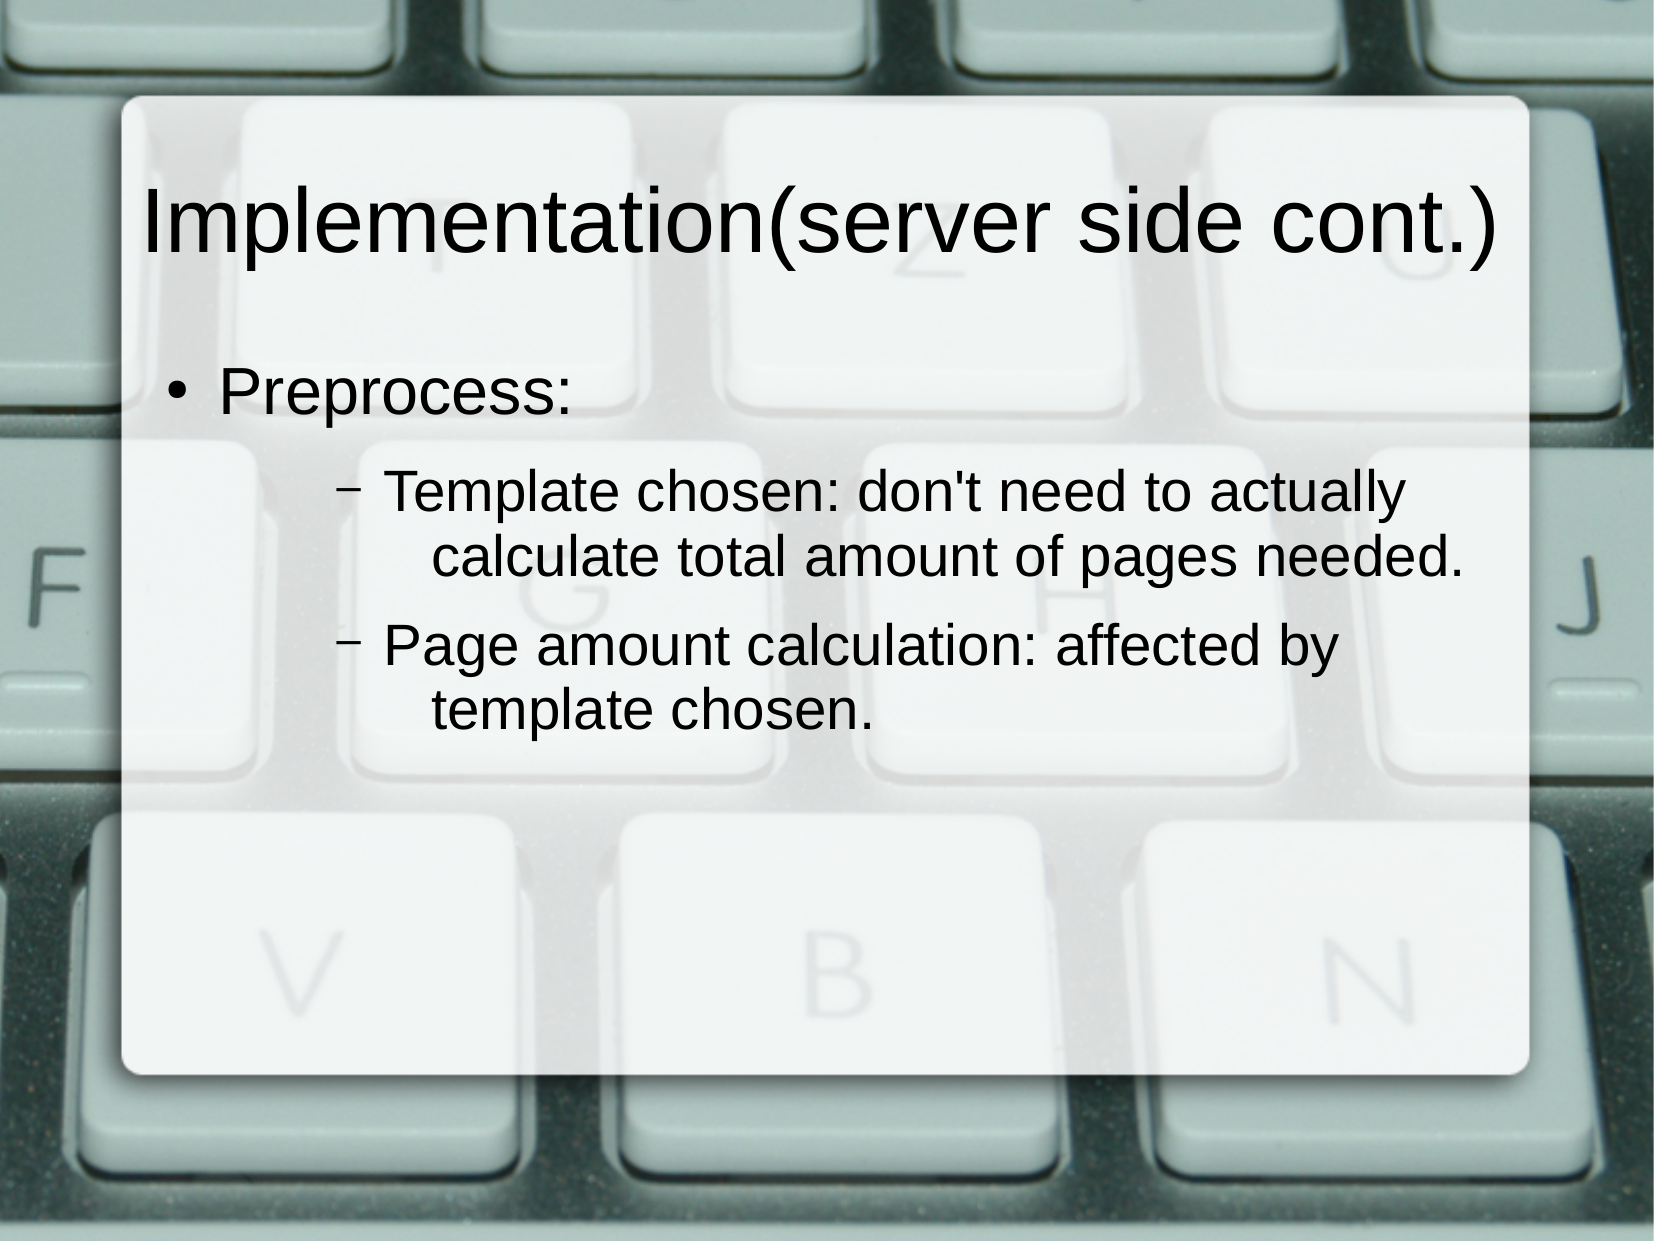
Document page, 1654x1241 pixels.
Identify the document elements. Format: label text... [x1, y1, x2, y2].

title Implementation(server side cont.) [135, 125, 1506, 318]
list Preprocess: Template chosen: don't need to actually calculate total amount of pages needed. Page amount calculation: affected by template chosen. [147, 354, 1506, 1159]
picture [0, 0, 1654, 1241]
